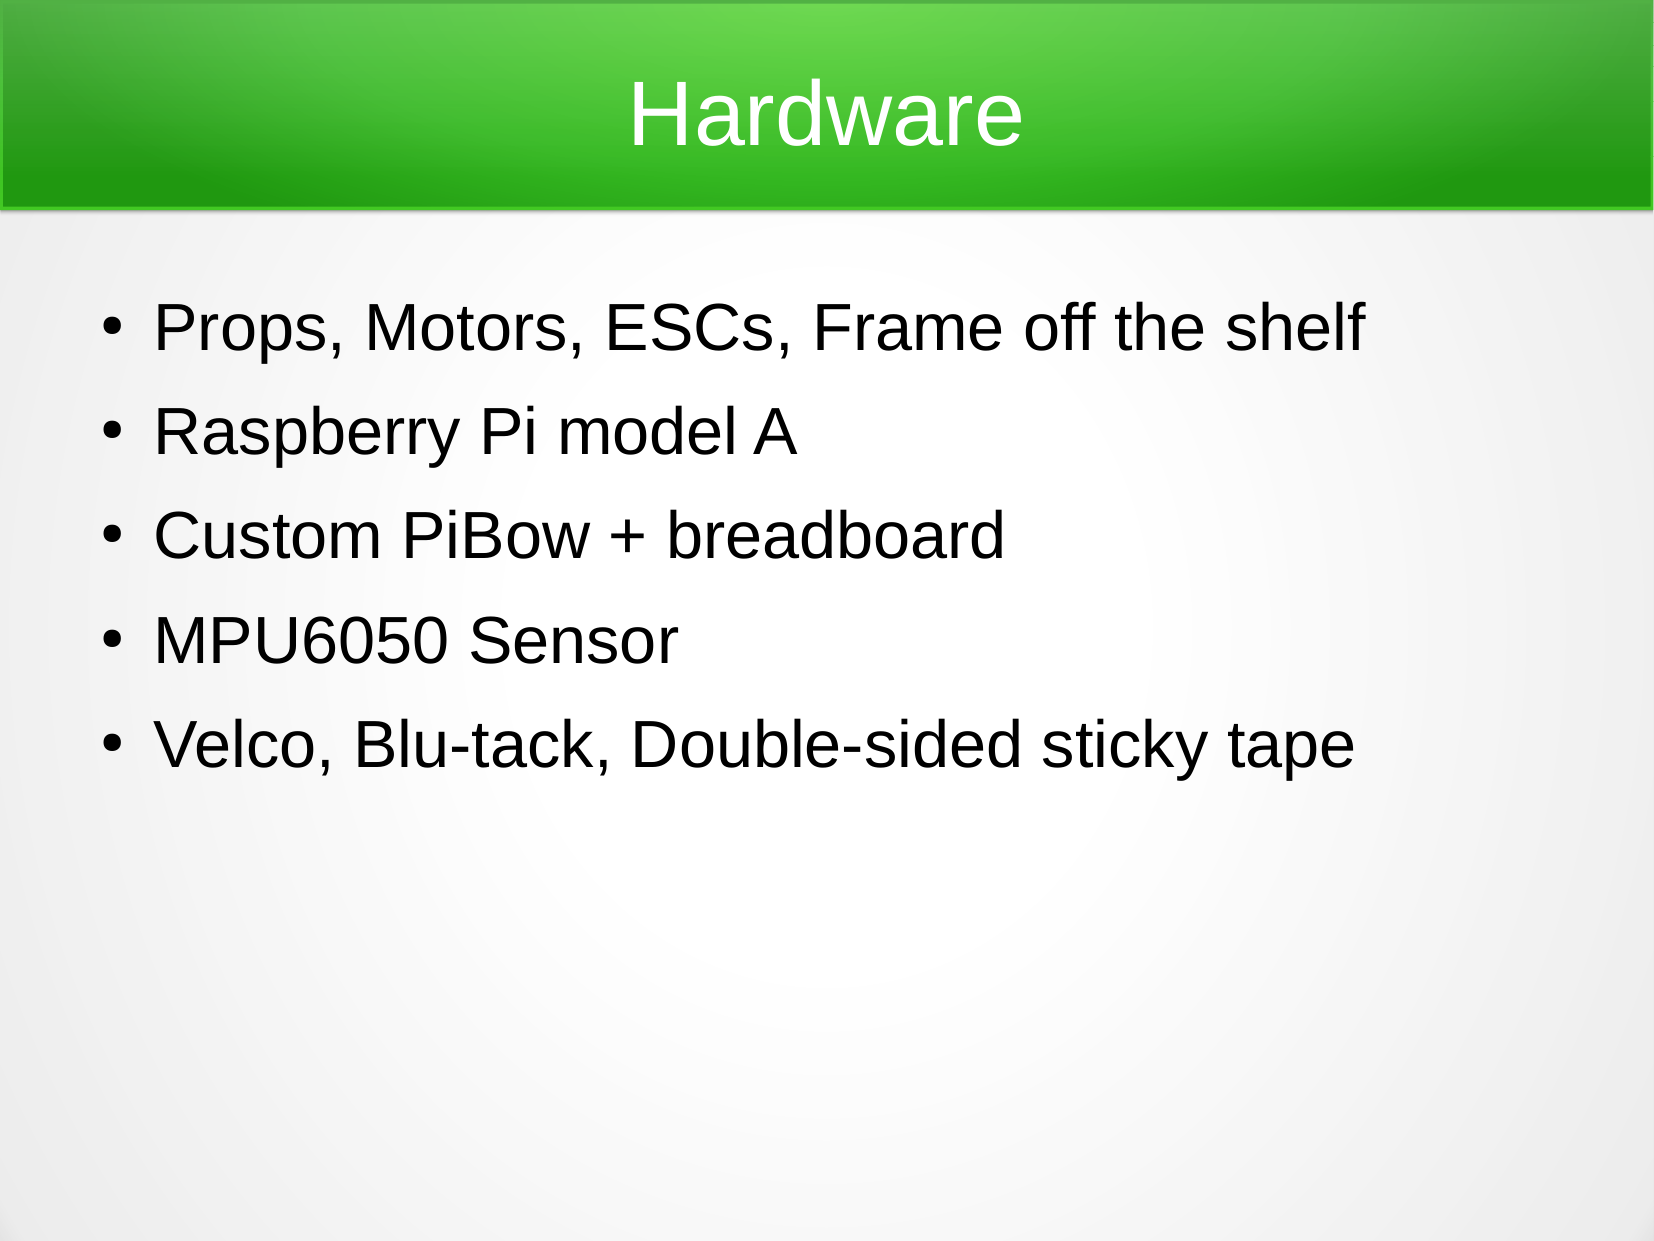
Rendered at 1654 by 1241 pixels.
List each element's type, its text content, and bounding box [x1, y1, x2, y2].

title Hardware [82, 49, 1571, 179]
list Props, Motors, ESCs, Frame off the shelf Raspberry Pi model A Custom PiBow + breadboard MPU6050 Sensor Velco, Blu-tack, Double-sided sticky tape [82, 290, 1538, 1010]
